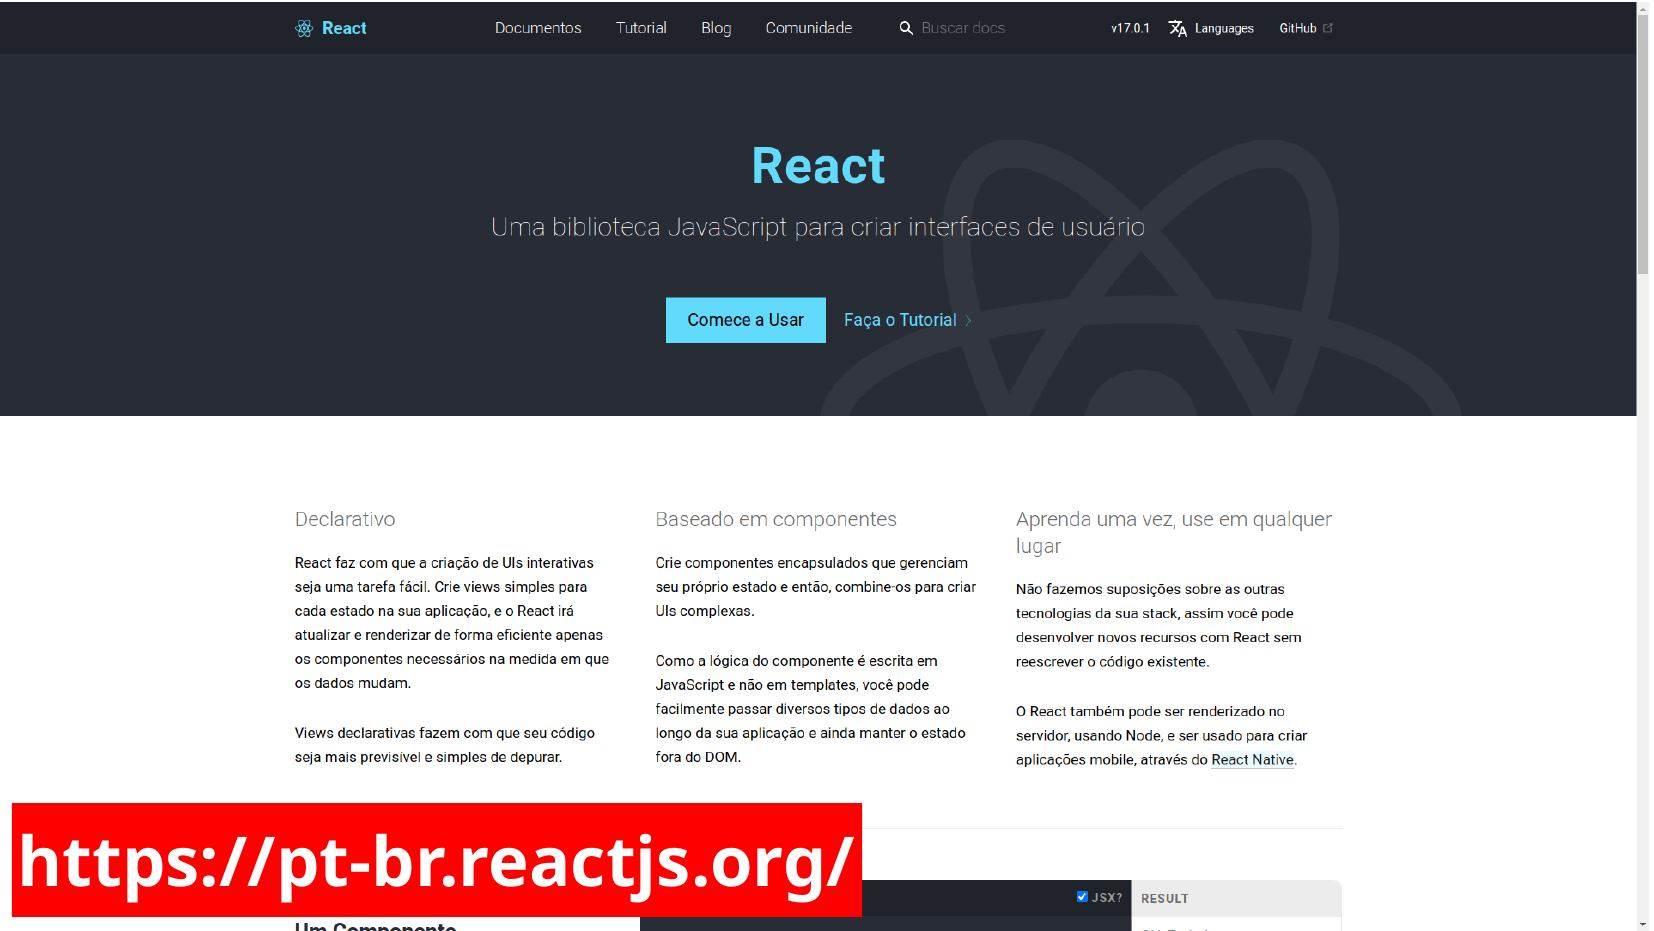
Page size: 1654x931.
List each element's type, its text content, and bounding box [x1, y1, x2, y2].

title https://pt-br.reactjs.org/ [11, 803, 863, 917]
picture [0, 2, 1649, 931]
